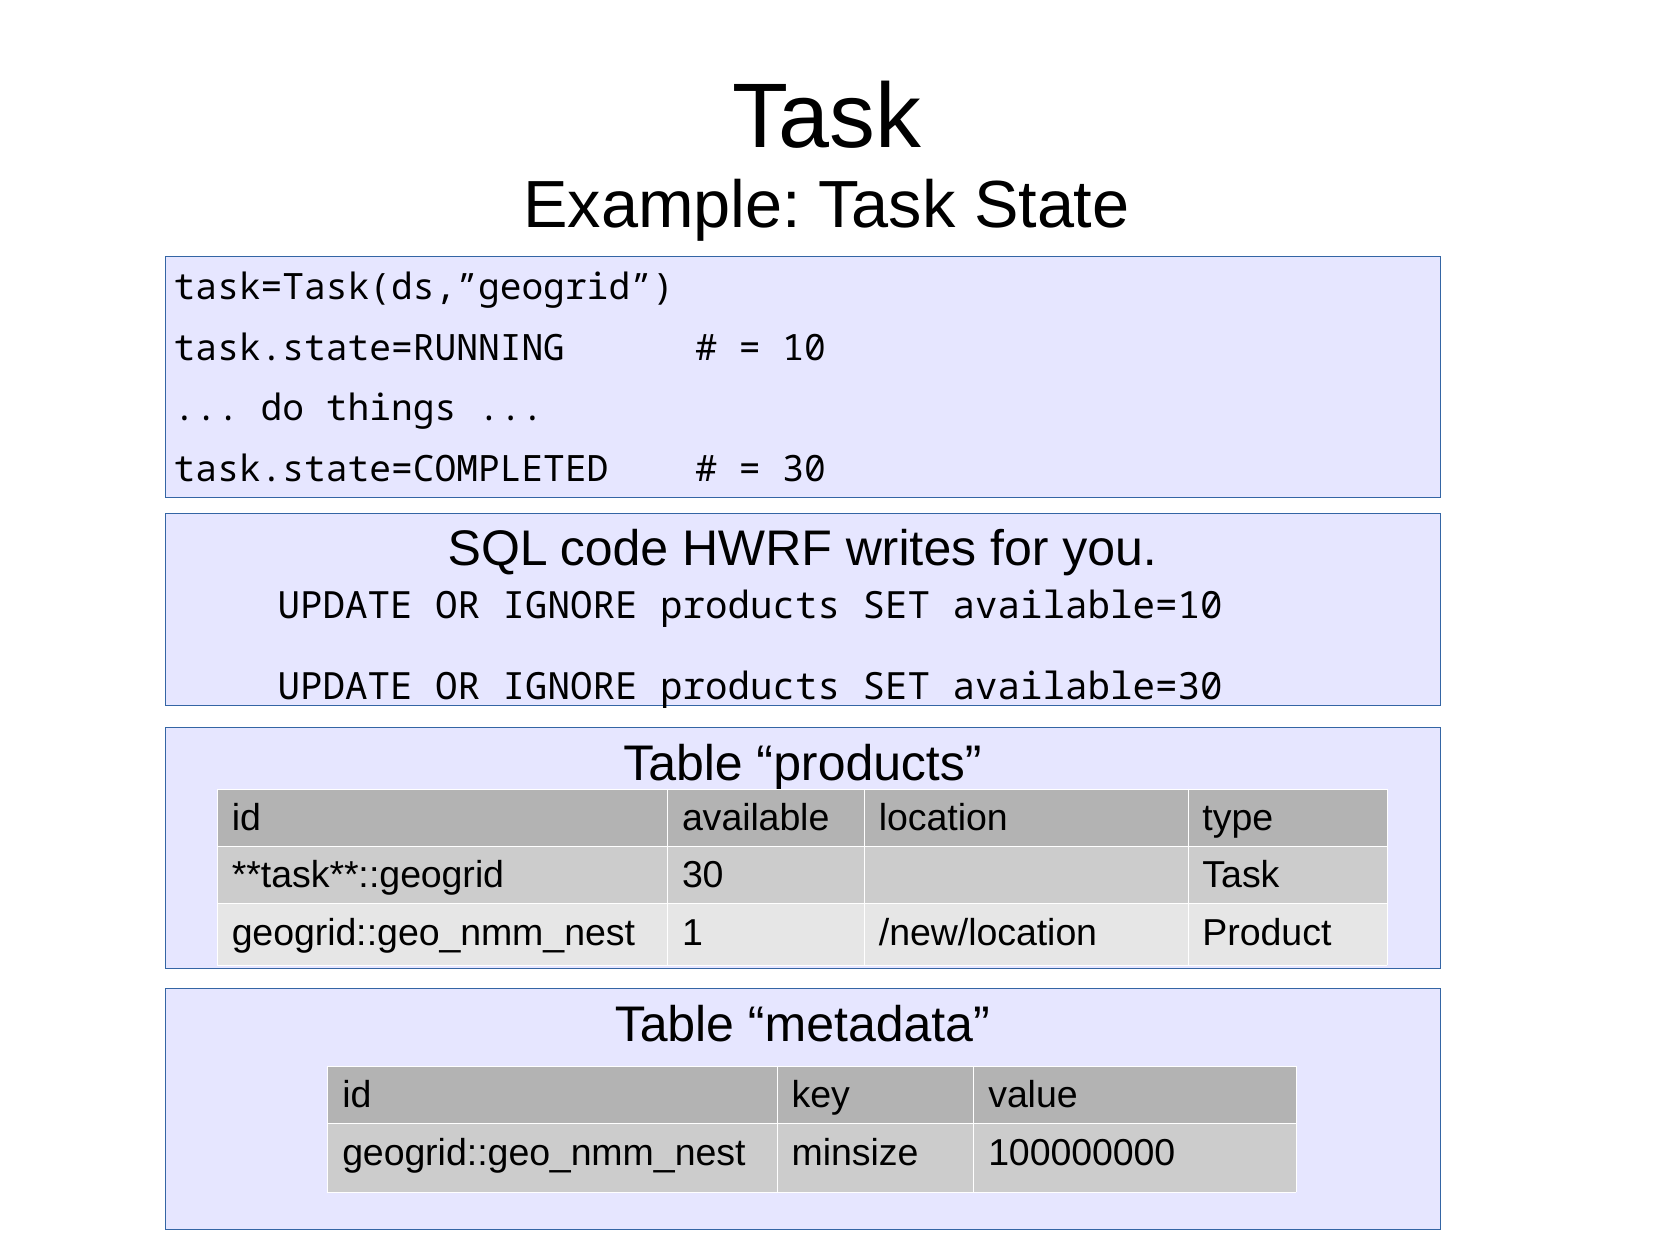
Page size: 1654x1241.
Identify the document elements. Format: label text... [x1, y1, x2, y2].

table_cell [865, 847, 1188, 903]
table_cell /new/location [865, 904, 1188, 965]
list task=Task(ds,”geogrid”) task.state=RUNNING # = 10 ... do things ... task.state=COMPLETED # = 30 [105, 260, 1441, 496]
table_cell minsize [778, 1124, 973, 1192]
table_header key [778, 1067, 973, 1123]
list UPDATE OR IGNORE products SET available=10 UPDATE OR IGNORE products SET available=30 [206, 578, 1411, 724]
table_cell 1 [668, 904, 864, 965]
text_box Table “metadata” [165, 988, 1441, 1230]
list [465, 726, 1141, 789]
text_box Table “products” [165, 727, 1441, 969]
title Task Example: Task State [82, 49, 1571, 257]
table_header type [1189, 790, 1387, 846]
table_header value [974, 1067, 1296, 1123]
table_cell Task [1189, 847, 1387, 903]
table_header location [865, 790, 1188, 846]
text_box SQL code HWRF writes for you. [165, 513, 1441, 706]
table_header available [668, 790, 864, 846]
table_header id [218, 790, 667, 846]
table_header id [328, 1067, 777, 1123]
table_cell Product [1189, 904, 1387, 965]
table_cell geogrid::geo_nmm_nest [328, 1124, 777, 1192]
table_cell geogrid::geo_nmm_nest [218, 904, 667, 965]
table_cell **task**::geogrid [218, 847, 667, 903]
list [465, 988, 1141, 1066]
table_cell 30 [668, 847, 864, 903]
table_cell 100000000 [974, 1124, 1296, 1192]
